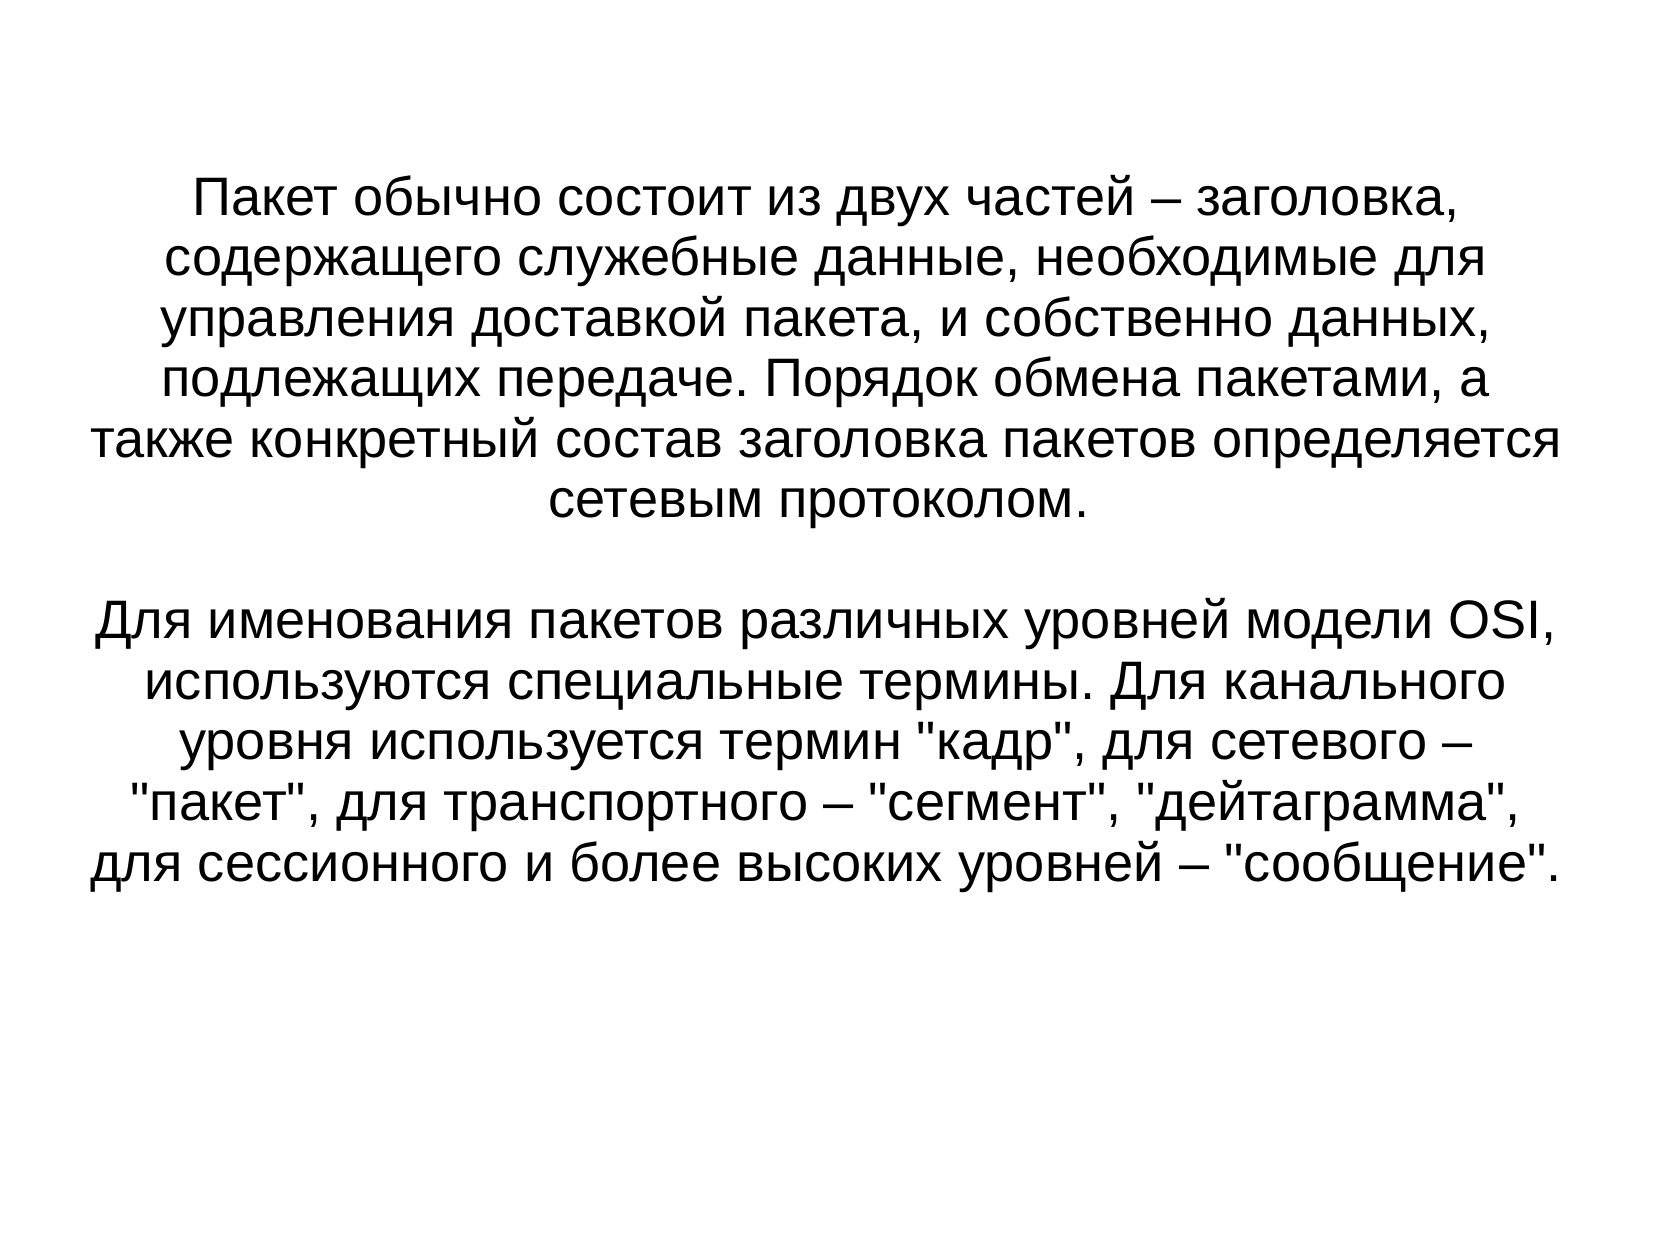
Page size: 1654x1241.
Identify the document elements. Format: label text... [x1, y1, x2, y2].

subtitle Пакет обычно состоит из двух частей – заголовка, содержащего служебные данные, необходимые для управления доставкой пакета, и собственно данных, подлежащих передаче. Порядок обмена пакетами, а также конкретный состав заголовка пакетов определяется сетевым протоколом. Для именования пакетов различных уровней модели OSI, используются специальные термины. Для канального уровня используется термин "кадр", для сетевого – "пакет", для транспортного – "сегмент", "дейтаграмма", для сессионного и более высоких уровней – "сообщение". [82, 49, 1571, 1010]
